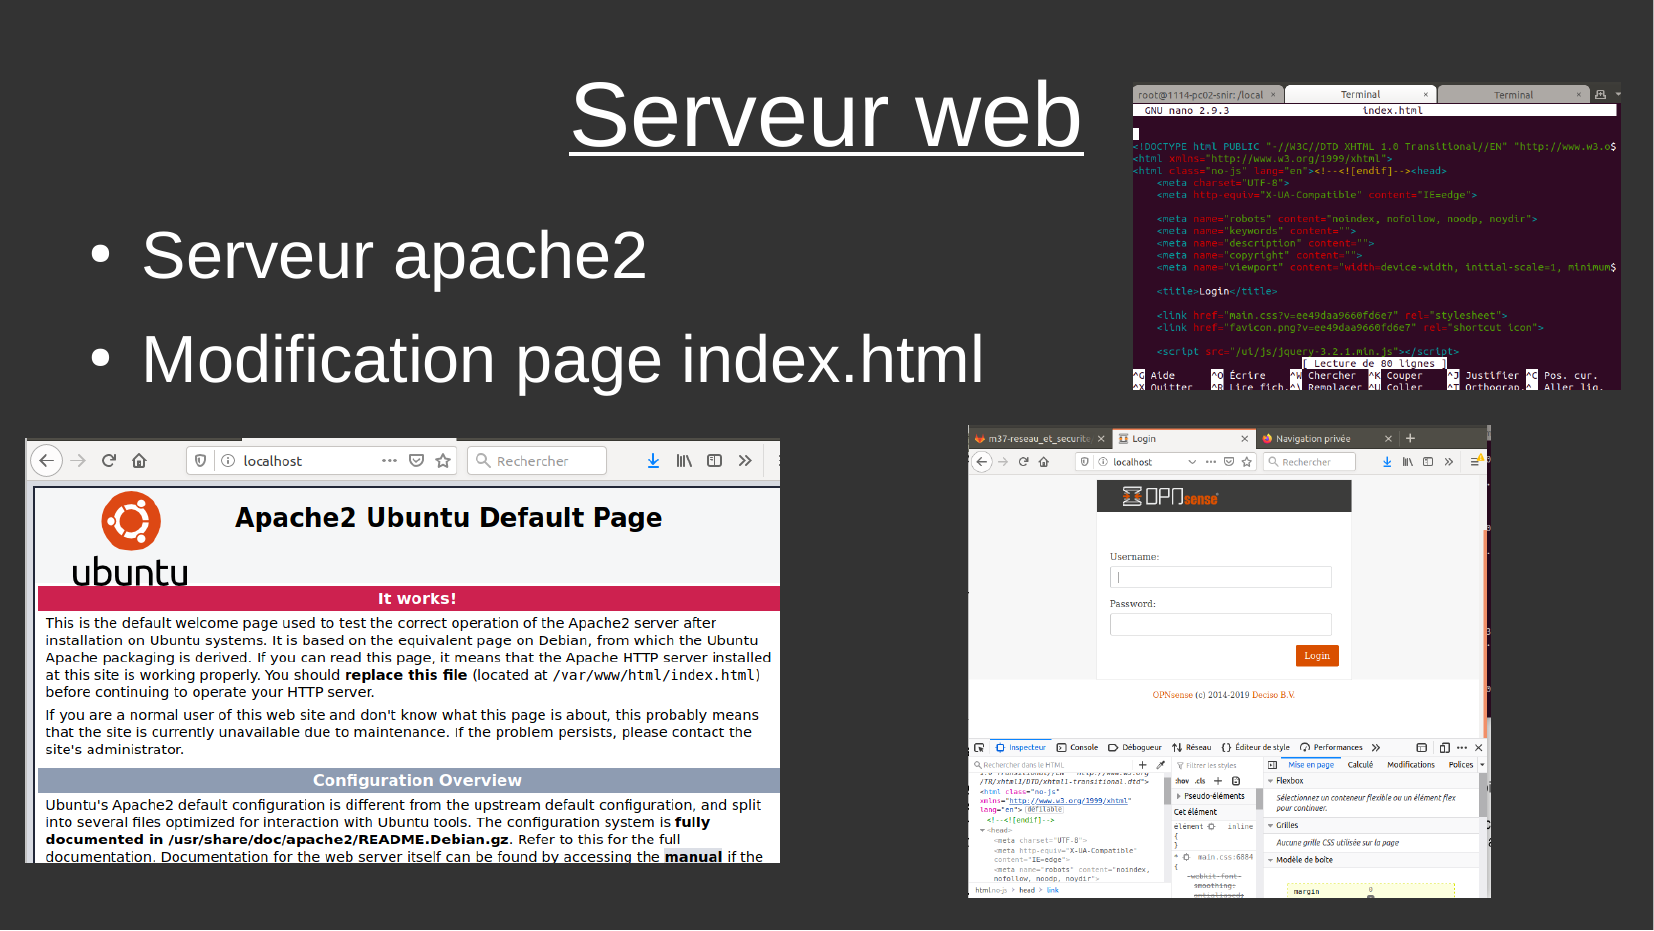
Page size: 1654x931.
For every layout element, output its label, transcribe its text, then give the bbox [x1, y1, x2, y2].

list Serveur apache2 Modification page index.html [70, 217, 1560, 758]
picture [968, 425, 1491, 898]
picture [25, 438, 780, 863]
picture [1133, 82, 1621, 390]
title Serveur web [82, 37, 1571, 193]
